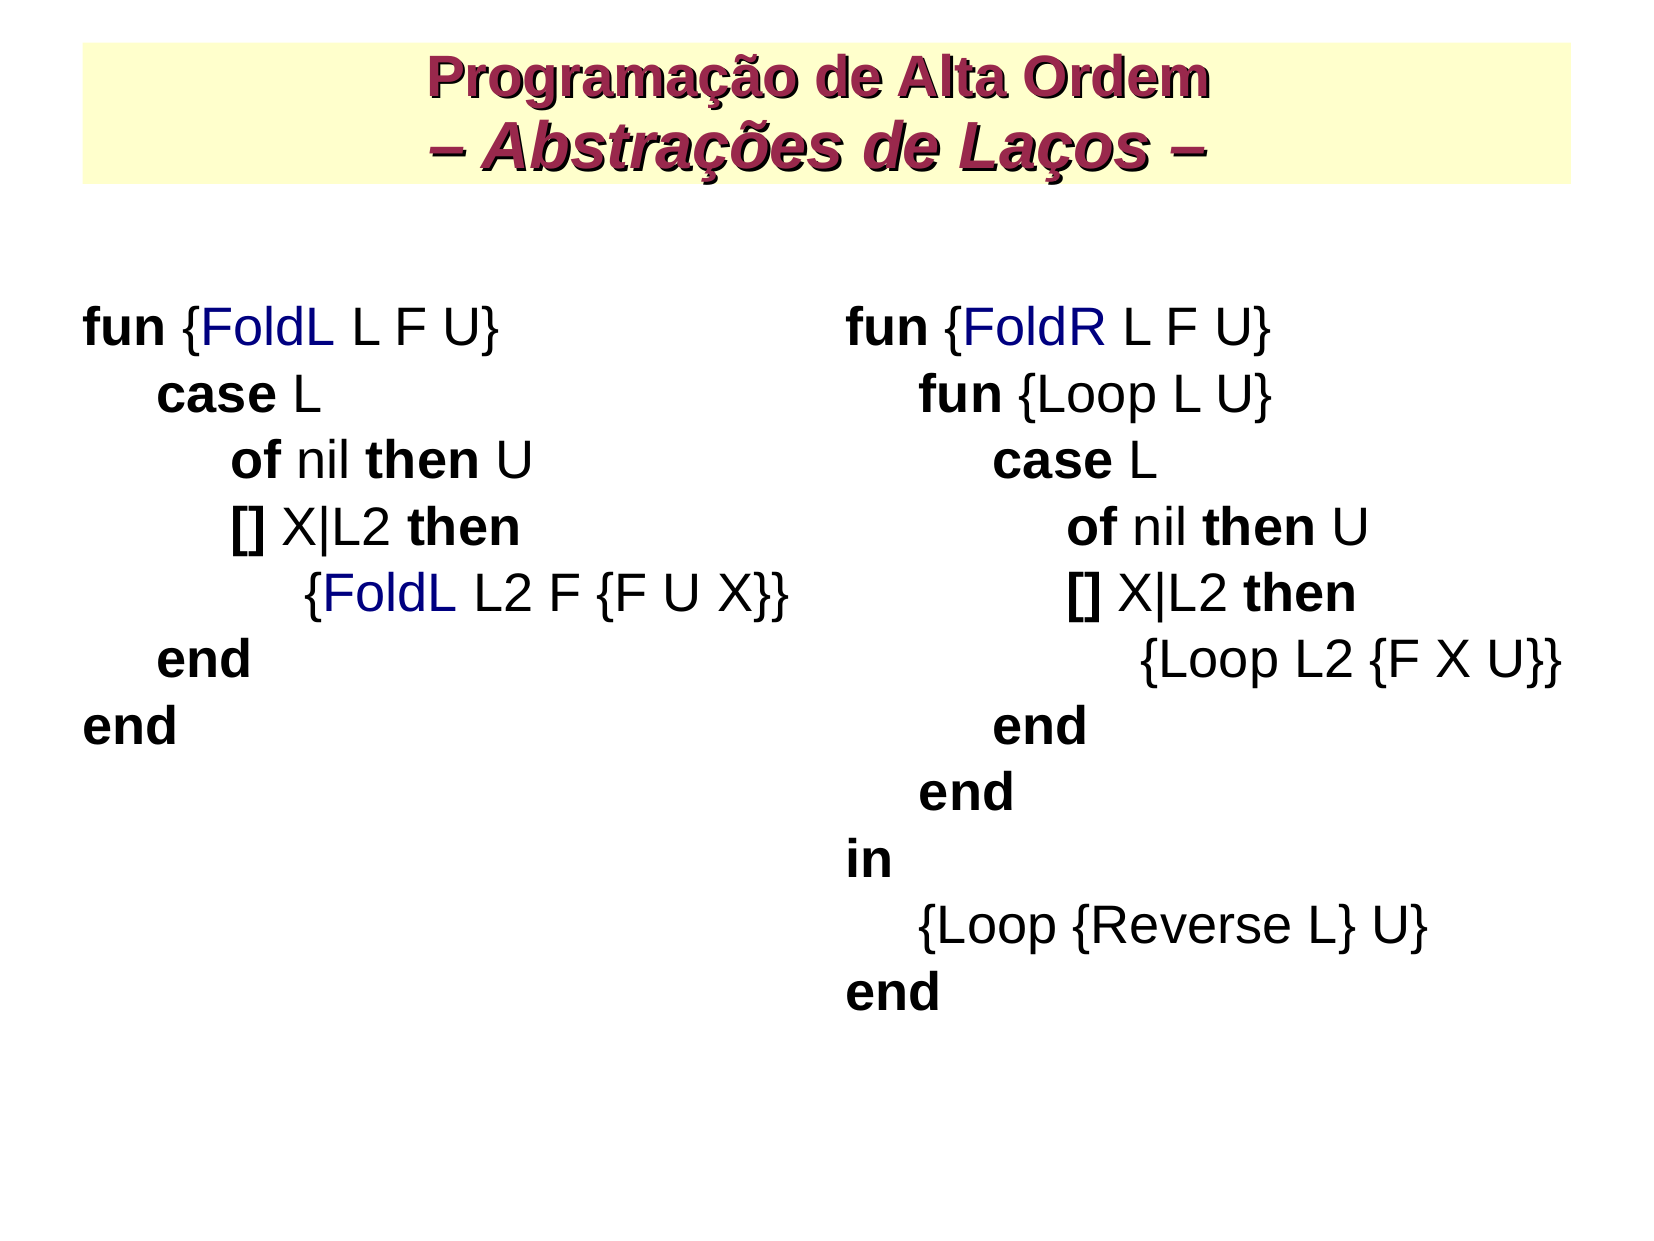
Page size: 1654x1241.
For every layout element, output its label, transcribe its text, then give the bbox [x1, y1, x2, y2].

list fun {FoldR L F U} fun {Loop L U} case L of nil then U [] X|L2 then {Loop L2 {F X U}} end end in {Loop {Reverse L} U} end [845, 206, 1572, 1137]
list fun {FoldL L F U} case L of nil then U [] X|L2 then {FoldL L2 F {F U X}} end end [82, 206, 809, 1152]
title Programação de Alta Ordem – Abstrações de Laços – [82, 42, 1571, 184]
